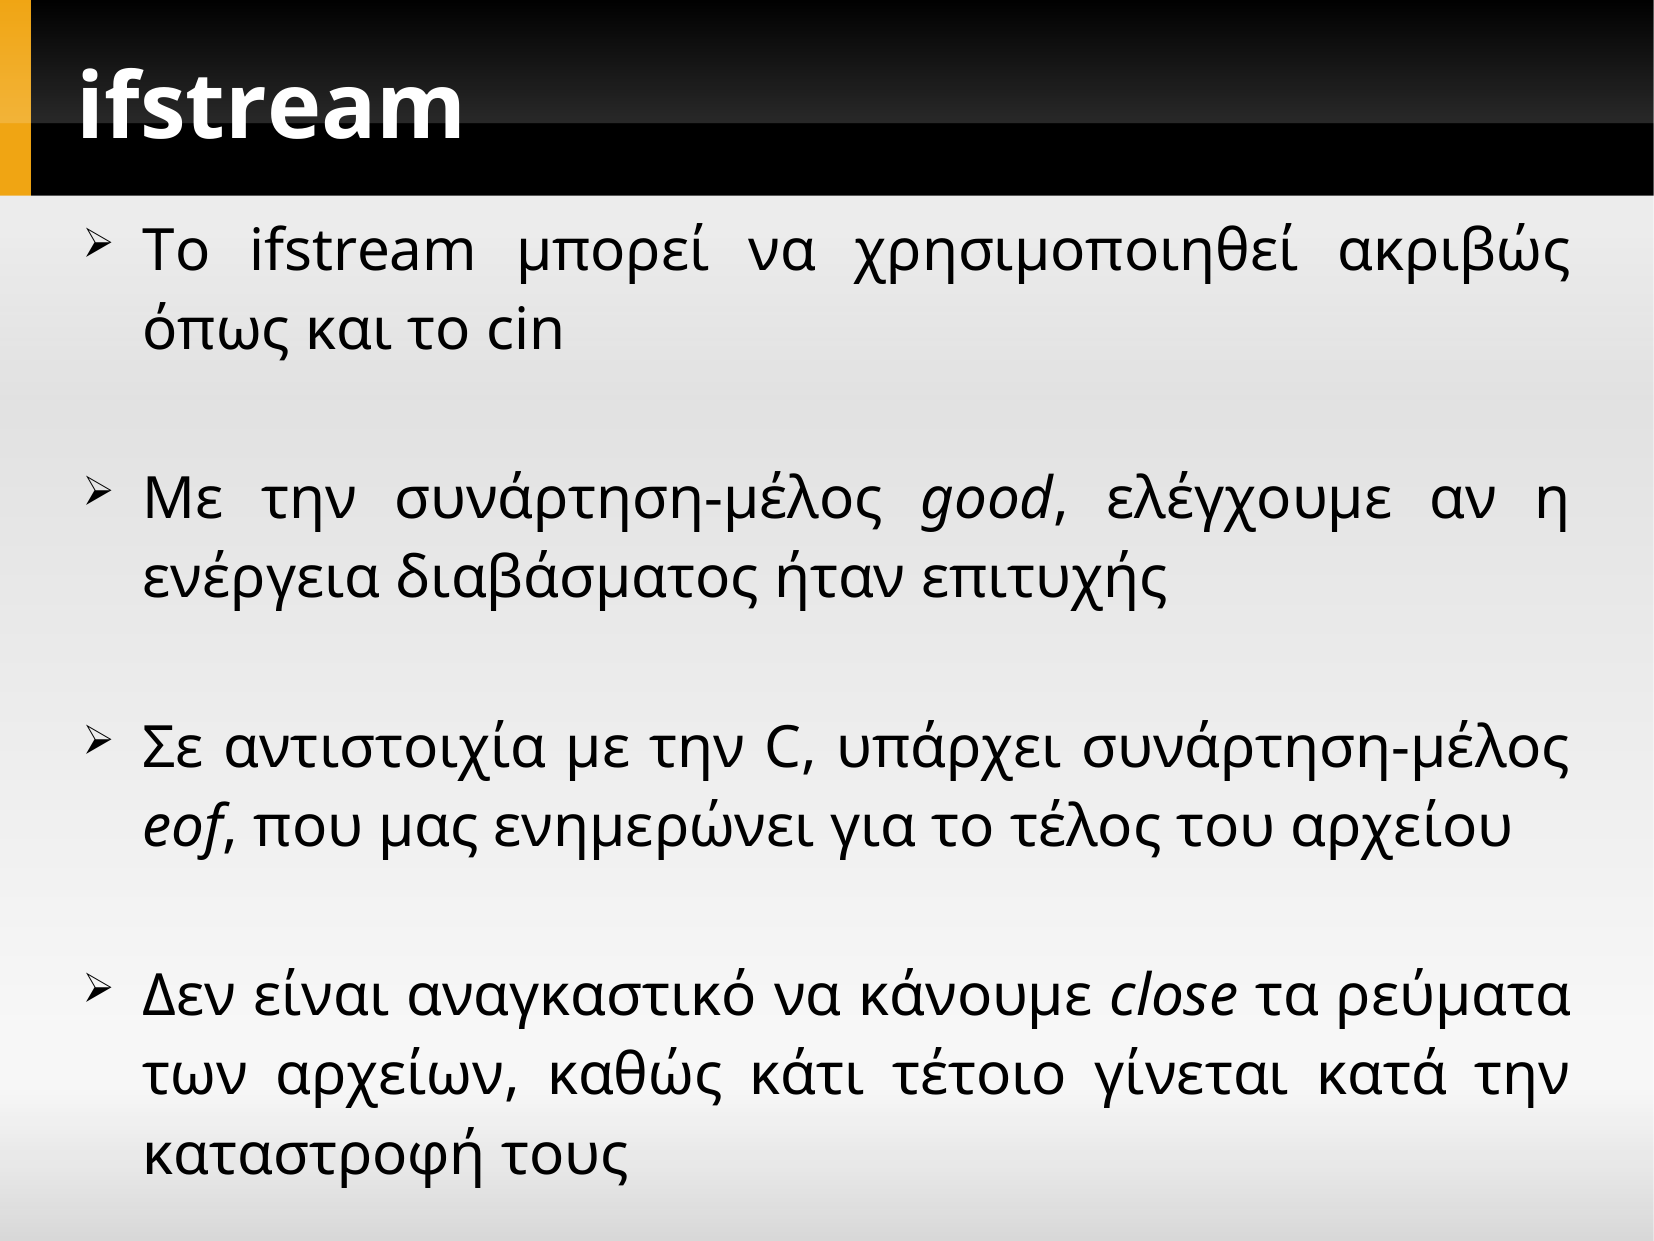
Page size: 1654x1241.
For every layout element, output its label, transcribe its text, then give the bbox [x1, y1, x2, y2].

title ifstream [76, 0, 1565, 208]
picture [0, 0, 1654, 1241]
subtitle Το ifstream μπορεί να χρησιμοποιηθεί ακριβώς όπως και το cin Με την συνάρτηση-μέλος good, ελέγχουμε αν η ενέργεια διαβάσματος ήταν επιτυχής Σε αντιστοιχία με την C, υπάρχει συνάρτηση-μέλος eof, που μας ενημερώνει για το τέλος του αρχείου Δεν είναι αναγκαστικό να κάνουμε close τα ρεύματα των αρχείων, καθώς κάτι τέτοιο γίνεται κατά την καταστροφή τους [82, 268, 1571, 1131]
